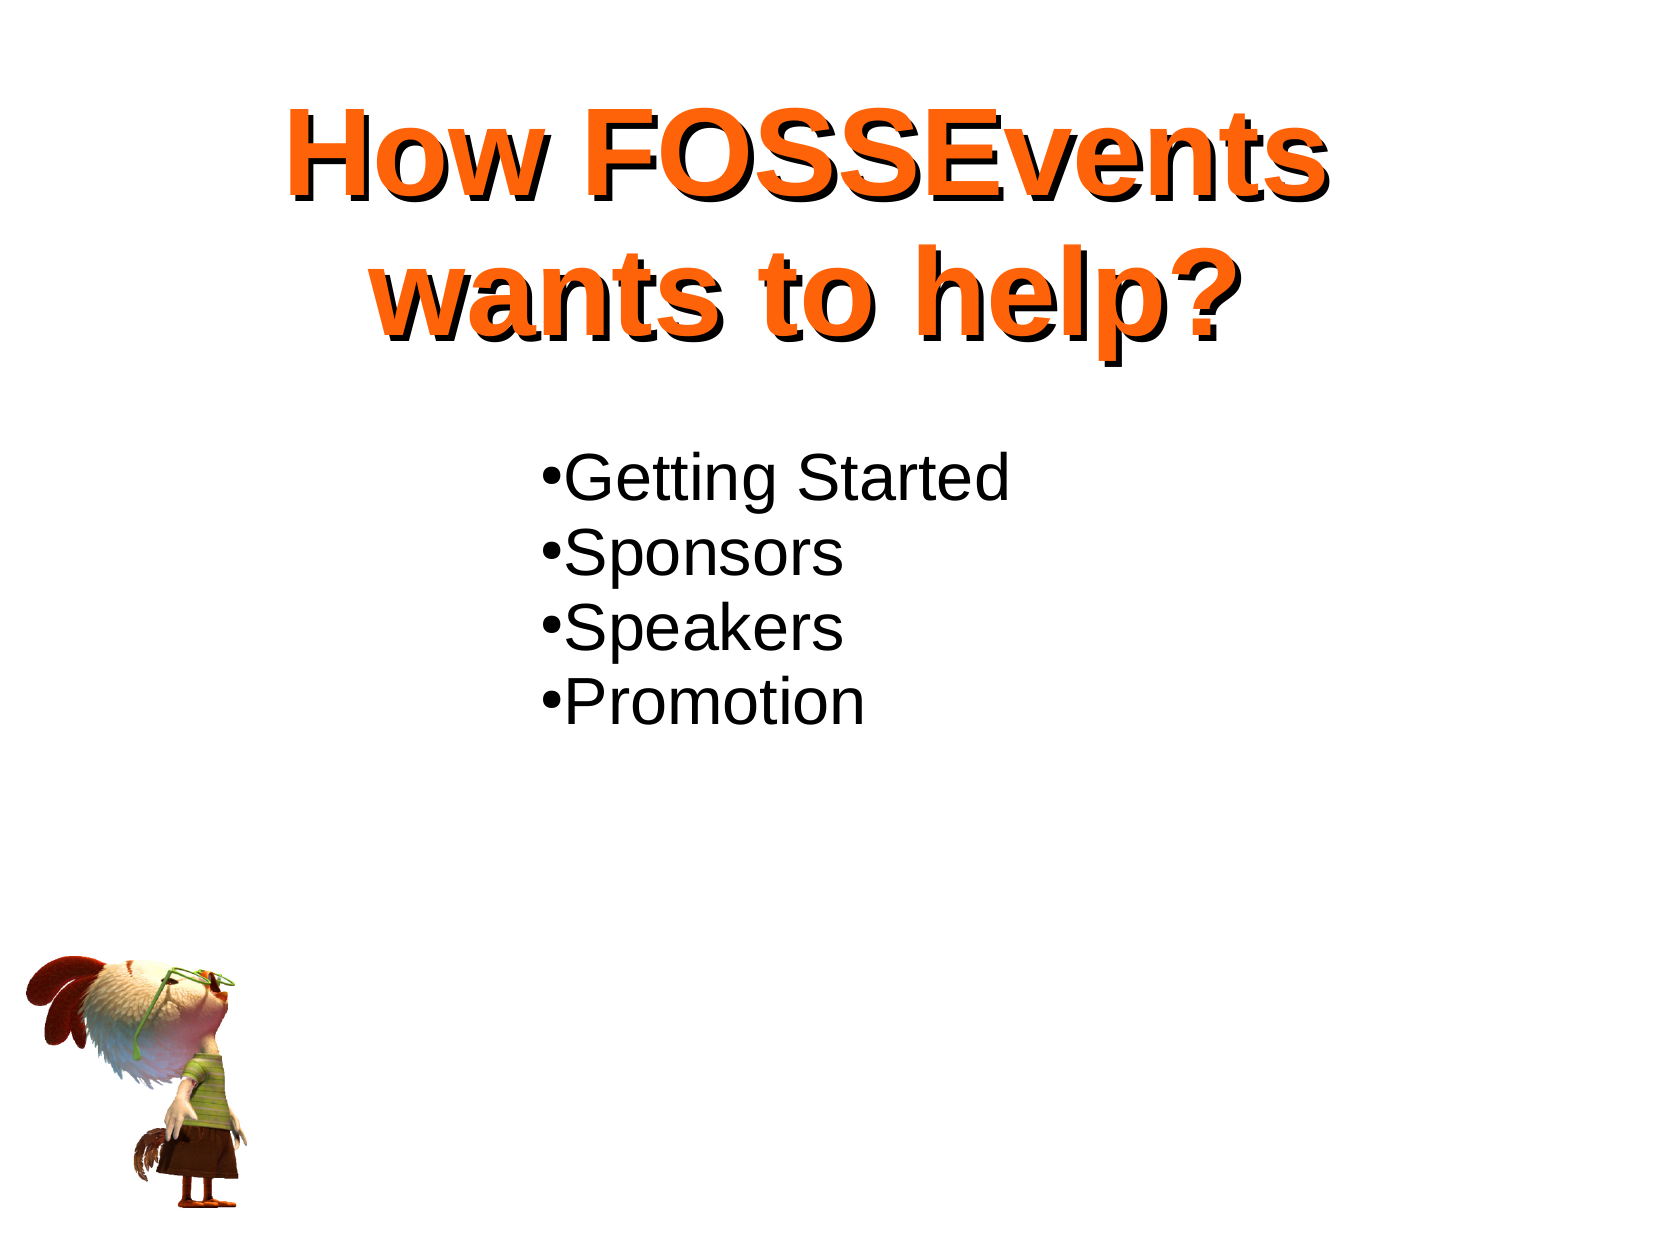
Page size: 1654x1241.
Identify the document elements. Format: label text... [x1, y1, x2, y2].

text_box Getting Started Sponsors Speakers Promotion [525, 432, 1120, 863]
text_box How FOSSEvents wants to help? [150, 75, 1463, 412]
picture [18, 937, 263, 1220]
